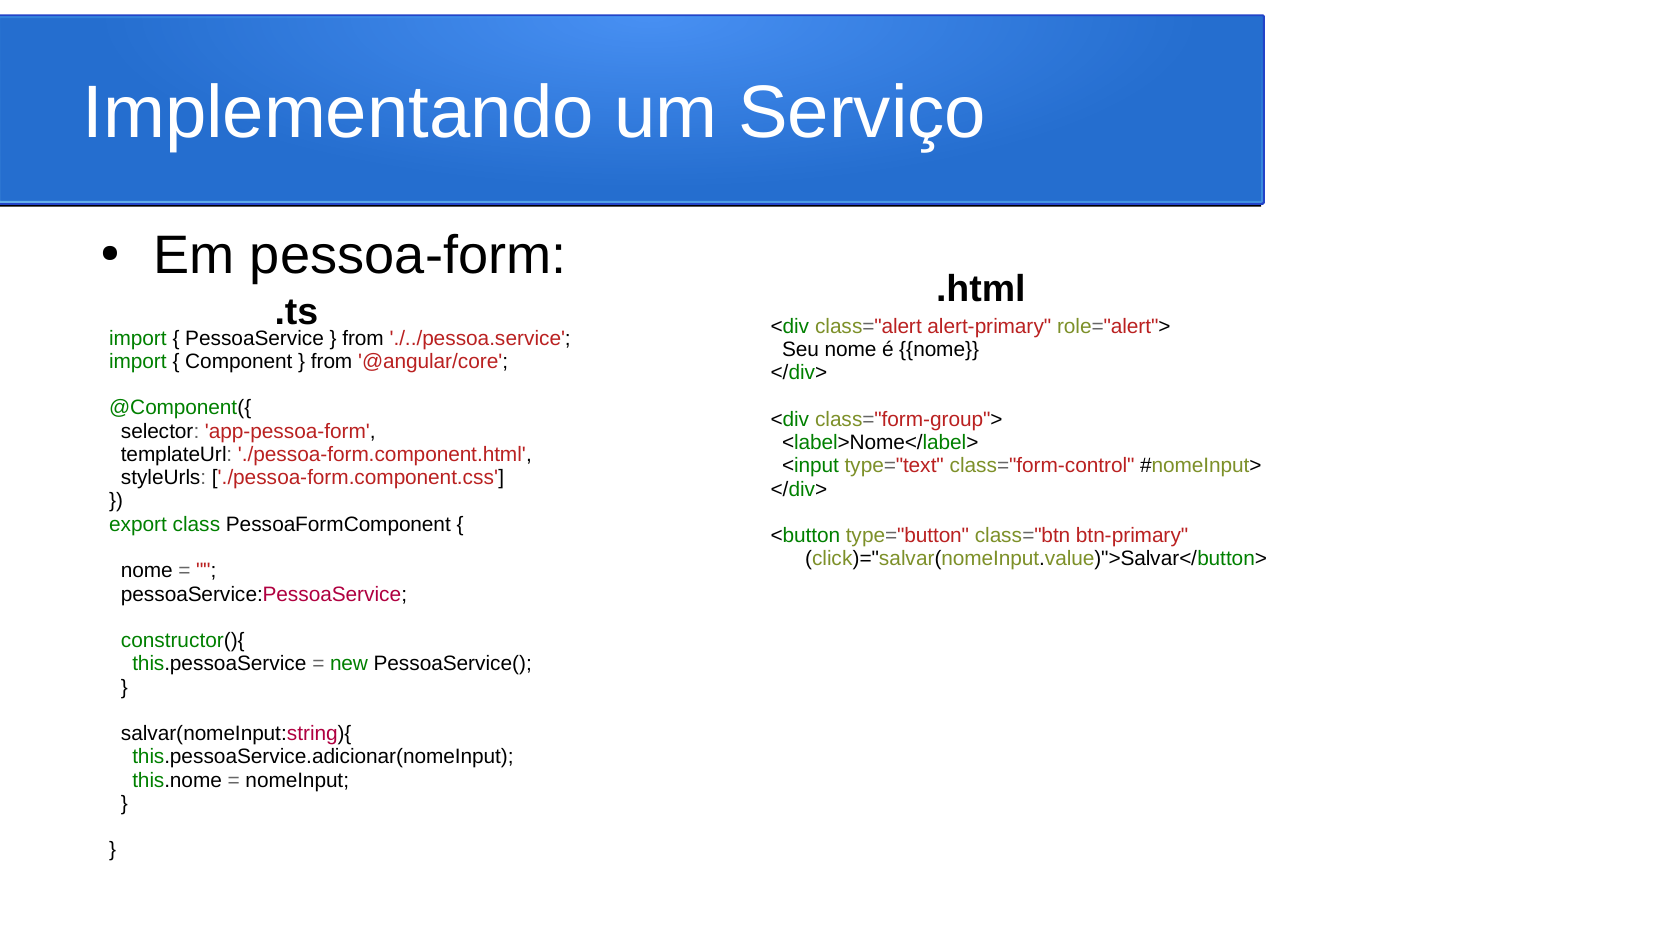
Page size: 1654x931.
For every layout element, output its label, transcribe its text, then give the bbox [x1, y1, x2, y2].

list Em pessoa-form: [82, 224, 1571, 764]
title Implementando um Serviço [82, 35, 1235, 189]
text_box .ts [259, 283, 334, 341]
text_box import { PessoaService } from './../pessoa.service'; import { Component } from '@angular/core'; @Component({ selector: 'app-pessoa-form', templateUrl: './pessoa-form.component.html', styleUrls: ['./pessoa-form.component.css'] }) export class PessoaFormComponent { nome = ""; pessoaService:PessoaService; constructor(){ this.pessoaService = new PessoaService(); } salvar(nomeInput:string){ this.pessoaService.adicionar(nomeInput); this.nome = nomeInput; } } [94, 318, 615, 893]
text_box .html [921, 259, 1041, 317]
text_box <div class="alert alert-primary" role="alert"> Seu nome é {{nome}} </div> <div class="form-group"> <label>Nome</label> <input type="text" class="form-control" #nomeInput> </div> <button type="button" class="btn btn-primary" (click)="salvar(nomeInput.value)">Salvar</button> [755, 307, 1465, 578]
